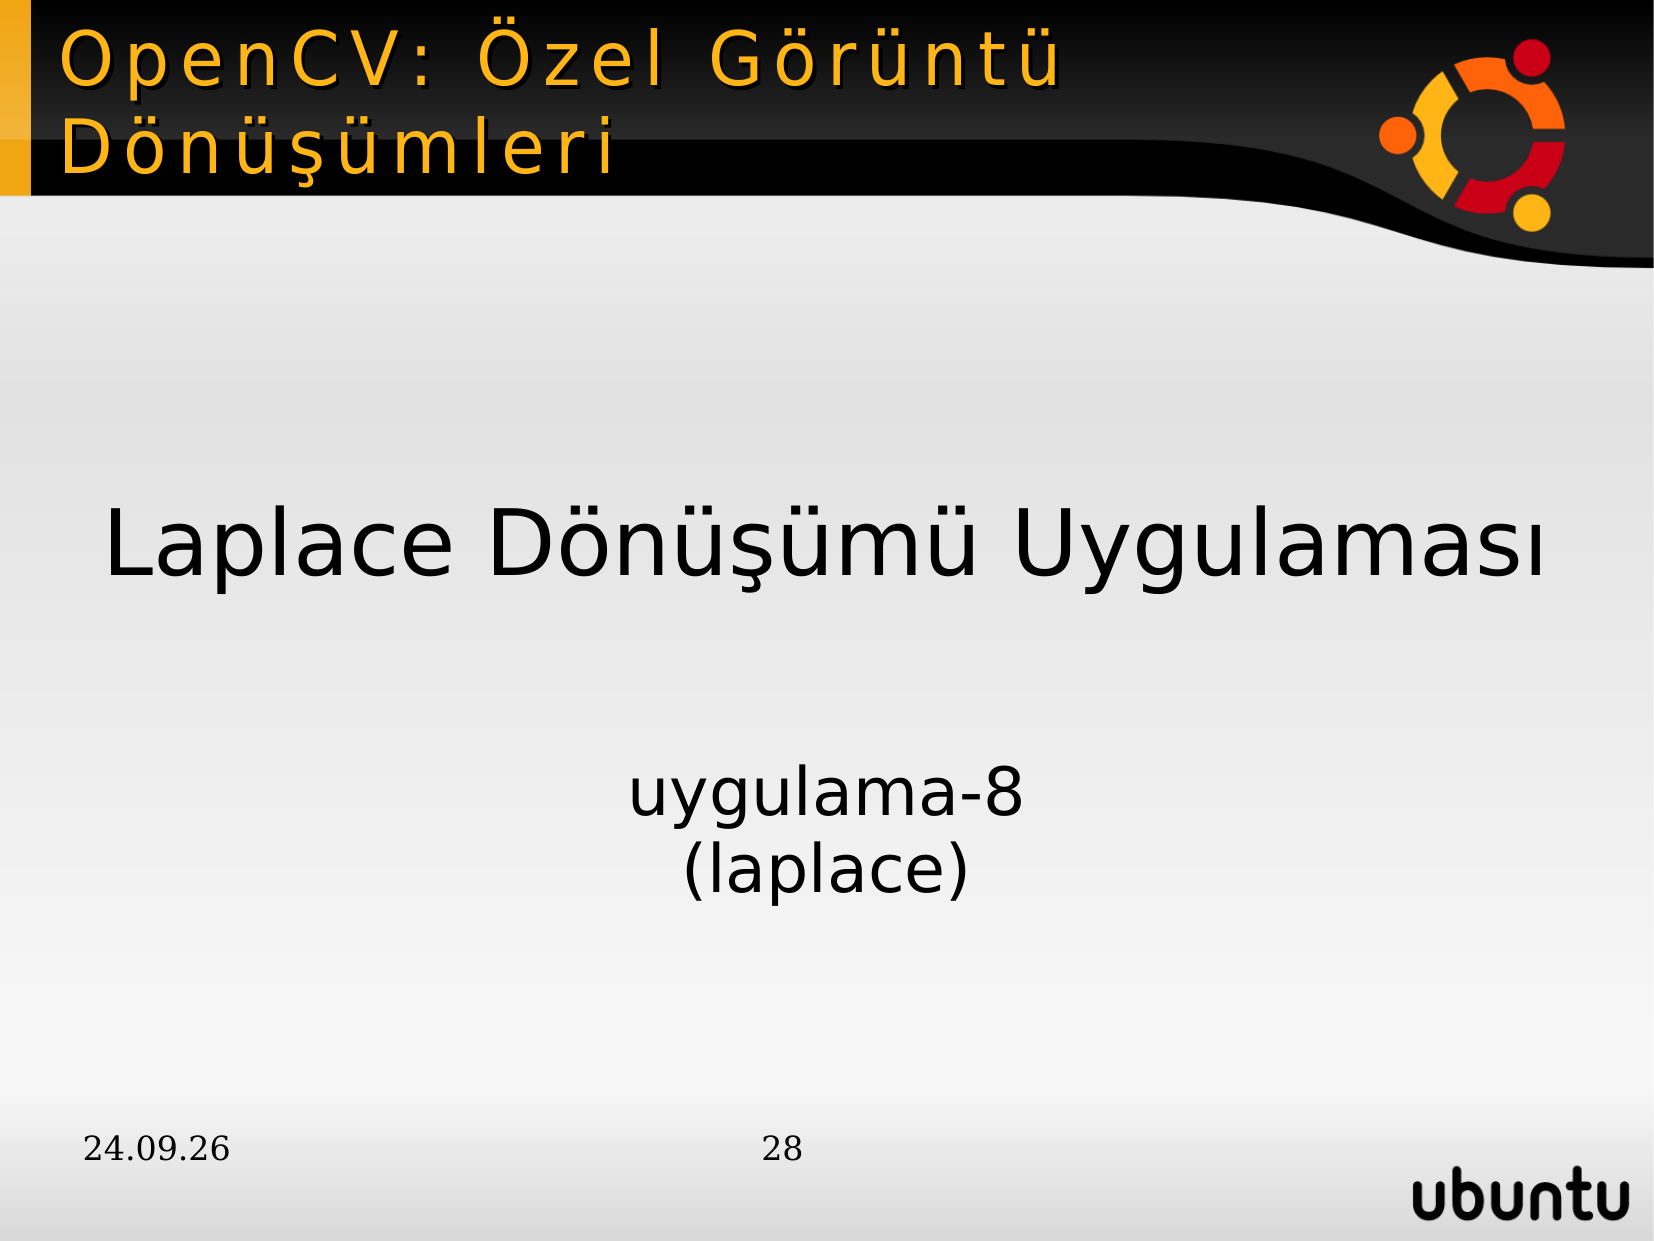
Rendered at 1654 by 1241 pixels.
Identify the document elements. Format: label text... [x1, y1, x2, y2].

picture [0, 0, 1654, 1241]
title OpenCV: Özel Görüntü Dönüşümleri [59, 16, 1270, 191]
subtitle Laplace Dönüşümü Uygulaması uygulama-8 (laplace) [82, 297, 1571, 1102]
